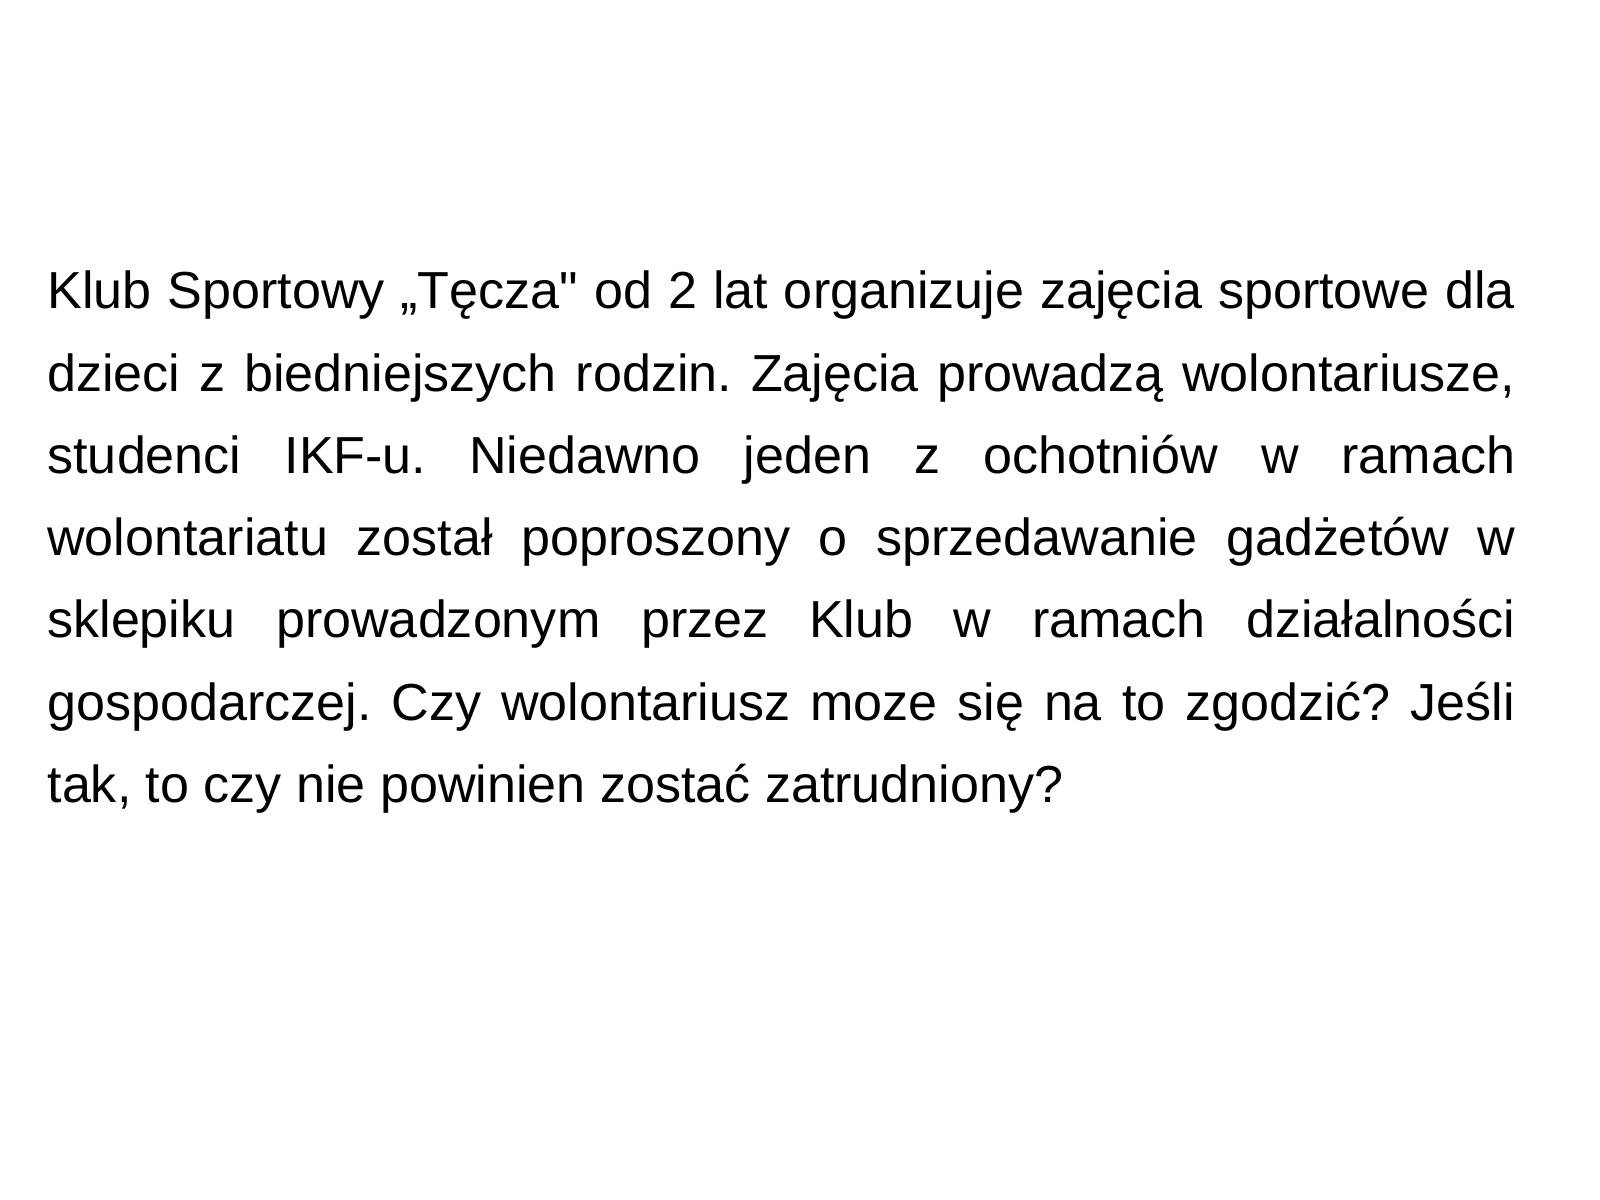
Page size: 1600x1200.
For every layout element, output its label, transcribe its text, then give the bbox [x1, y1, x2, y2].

text_box Klub Sportowy „Tęcza" od 2 lat organizuje zajęcia sportowe dla dzieci z biedniejszych rodzin. Zajęcia prowadzą wolontariusze, studenci IKF-u. Niedawno jeden z ochotniów w ramach wolontariatu został poproszony o sprzedawanie gadżetów w sklepiku prowadzonym przez Klub w ramach działalności gospodarczej. Czy wolontariusz moze się na to zgodzić? Jeśli tak, to czy nie powinien zostać zatrudniony? [47, 236, 1516, 797]
